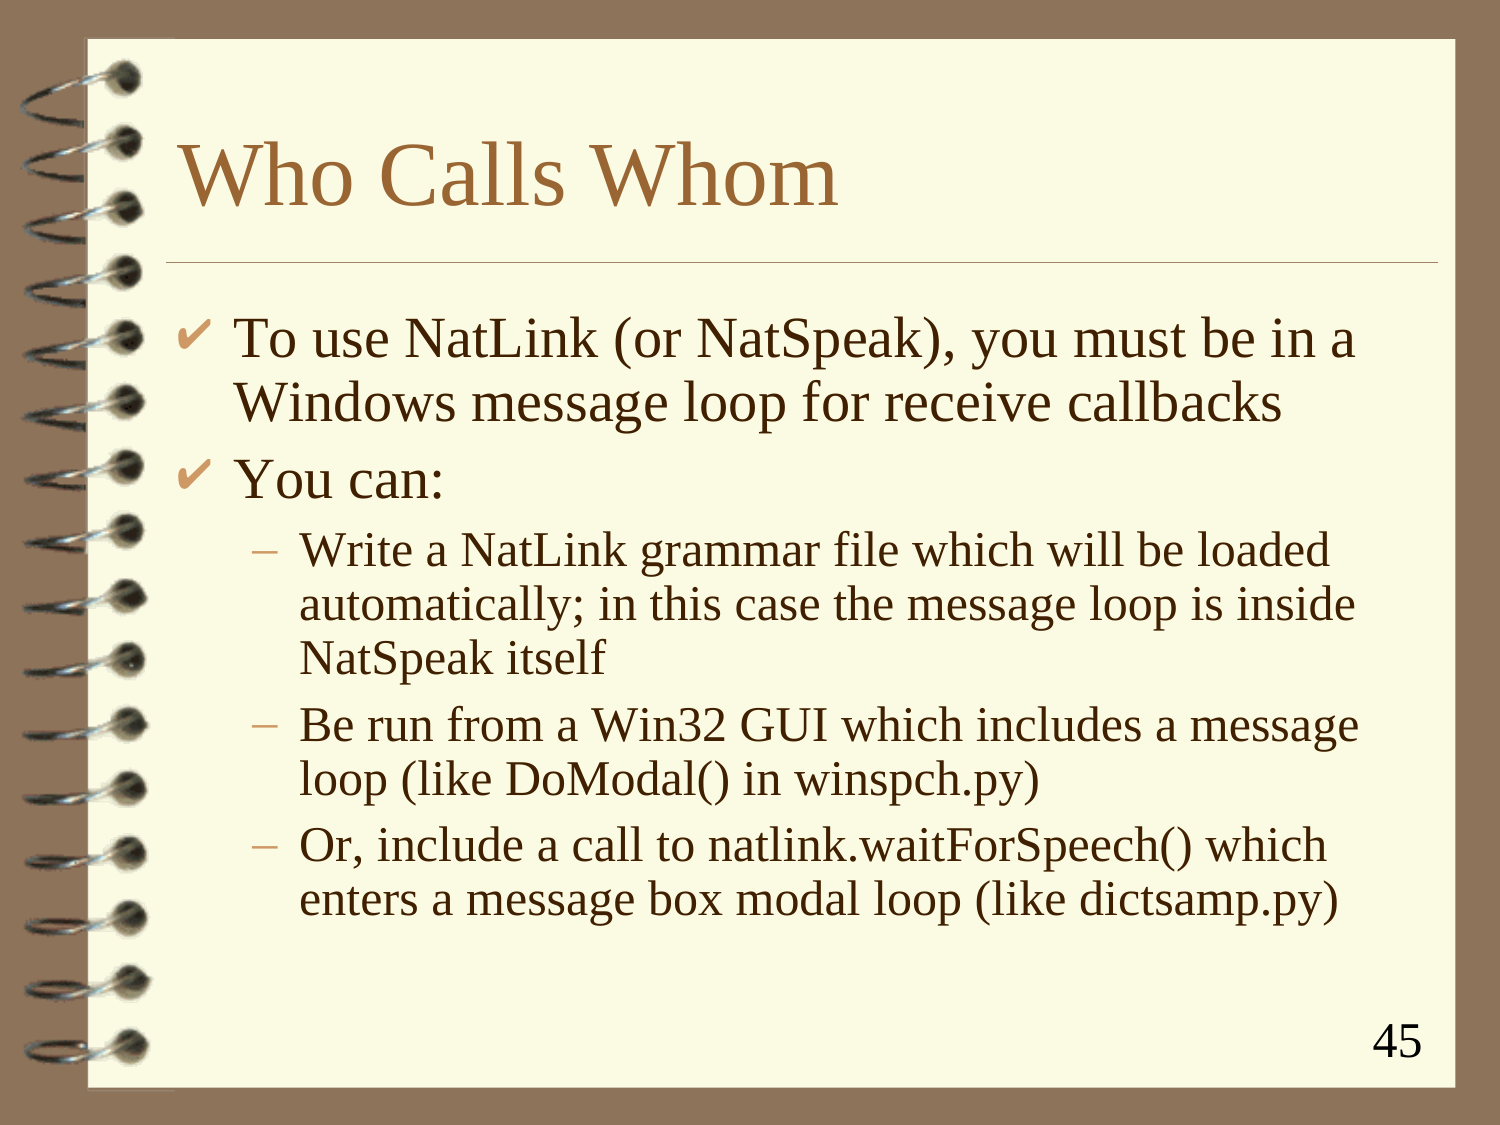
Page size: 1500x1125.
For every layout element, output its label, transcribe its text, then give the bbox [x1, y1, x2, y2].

picture [0, 0, 175, 1125]
title Who Calls Whom [162, 74, 1438, 263]
list To use NatLink (or NatSpeak), you must be in a Windows message loop for receive callbacks You can: Write a NatLink grammar file which will be loaded automatically; in this case the message loop is inside NatSpeak itself Be run from a Win32 GUI which includes a message loop (like DoModal() in winspch.py) Or, include a call to natlink.waitForSpeech() which enters a message box modal loop (like dictsamp.py) [162, 299, 1438, 976]
